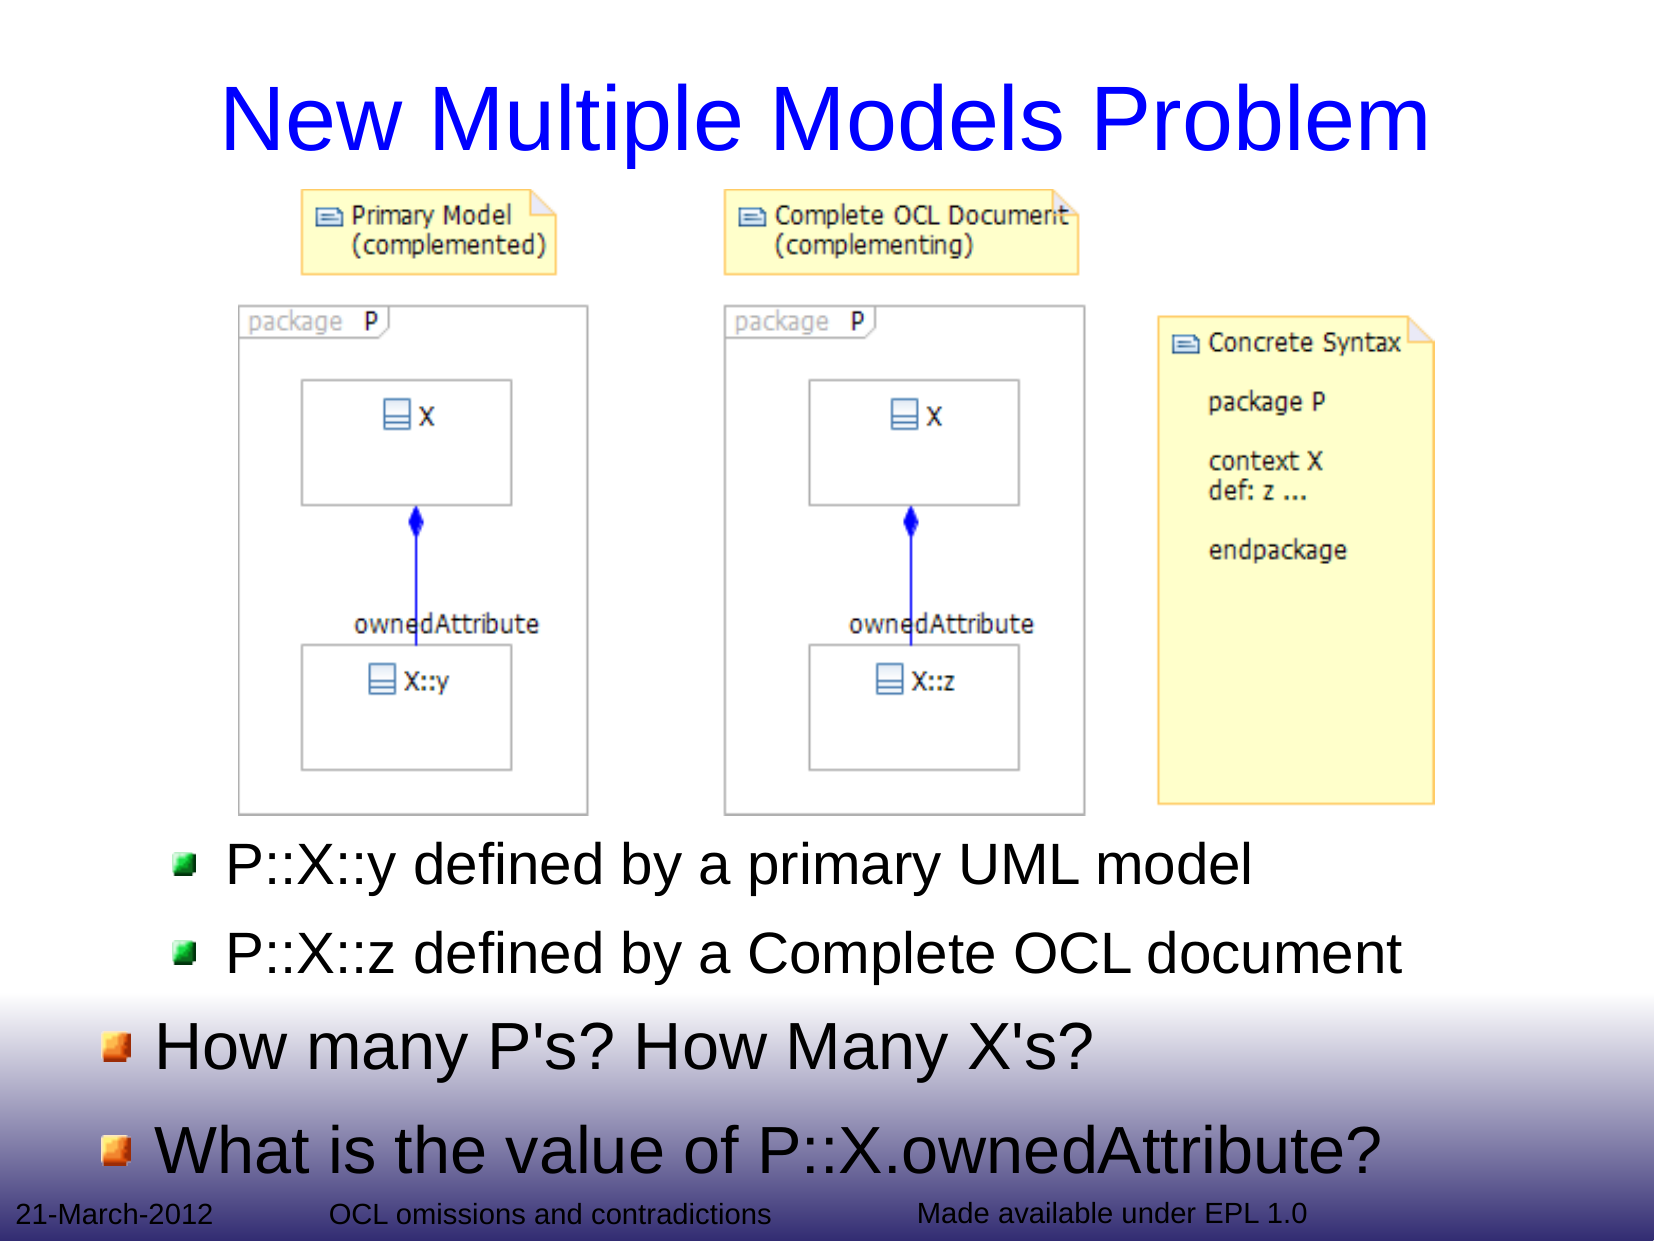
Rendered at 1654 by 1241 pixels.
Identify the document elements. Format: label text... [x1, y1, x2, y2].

title New Multiple Models Problem [82, 49, 1571, 187]
list P::X::y defined by a primary UML model P::X::z defined by a Complete OCL document How many P's? How Many X's? What is the value of P::X.ownedAttribute? [83, 831, 1572, 1188]
picture [238, 189, 1435, 816]
